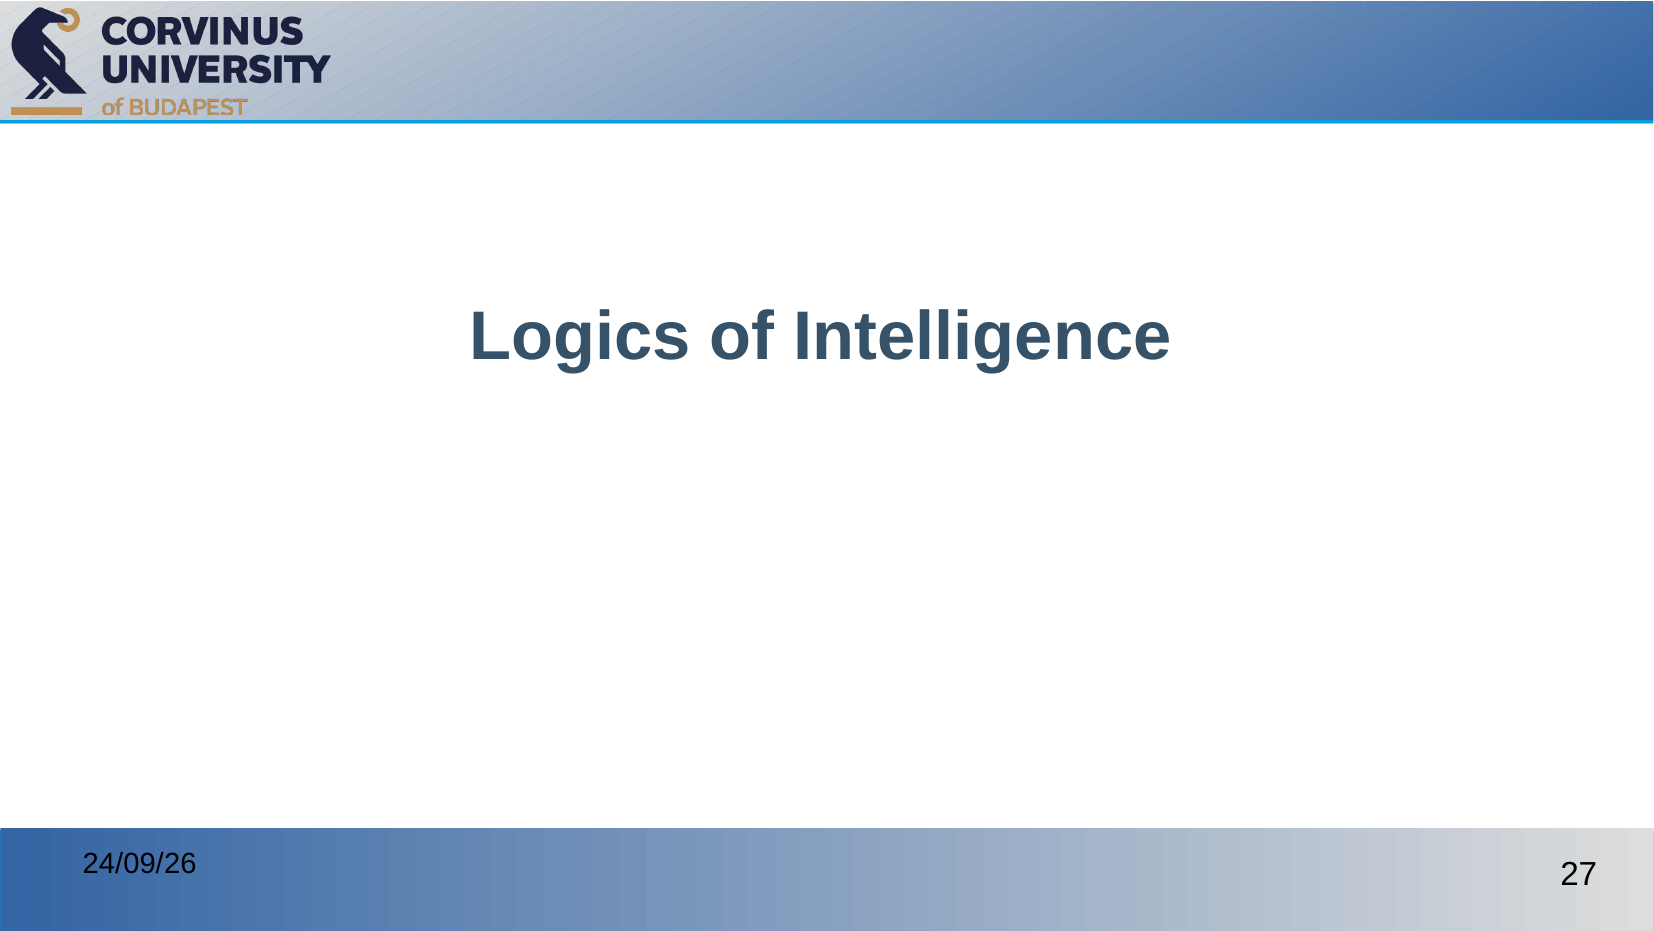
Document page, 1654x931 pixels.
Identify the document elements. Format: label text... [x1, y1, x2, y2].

title Logics of Intelligence [76, 258, 1565, 414]
picture [11, 7, 331, 115]
